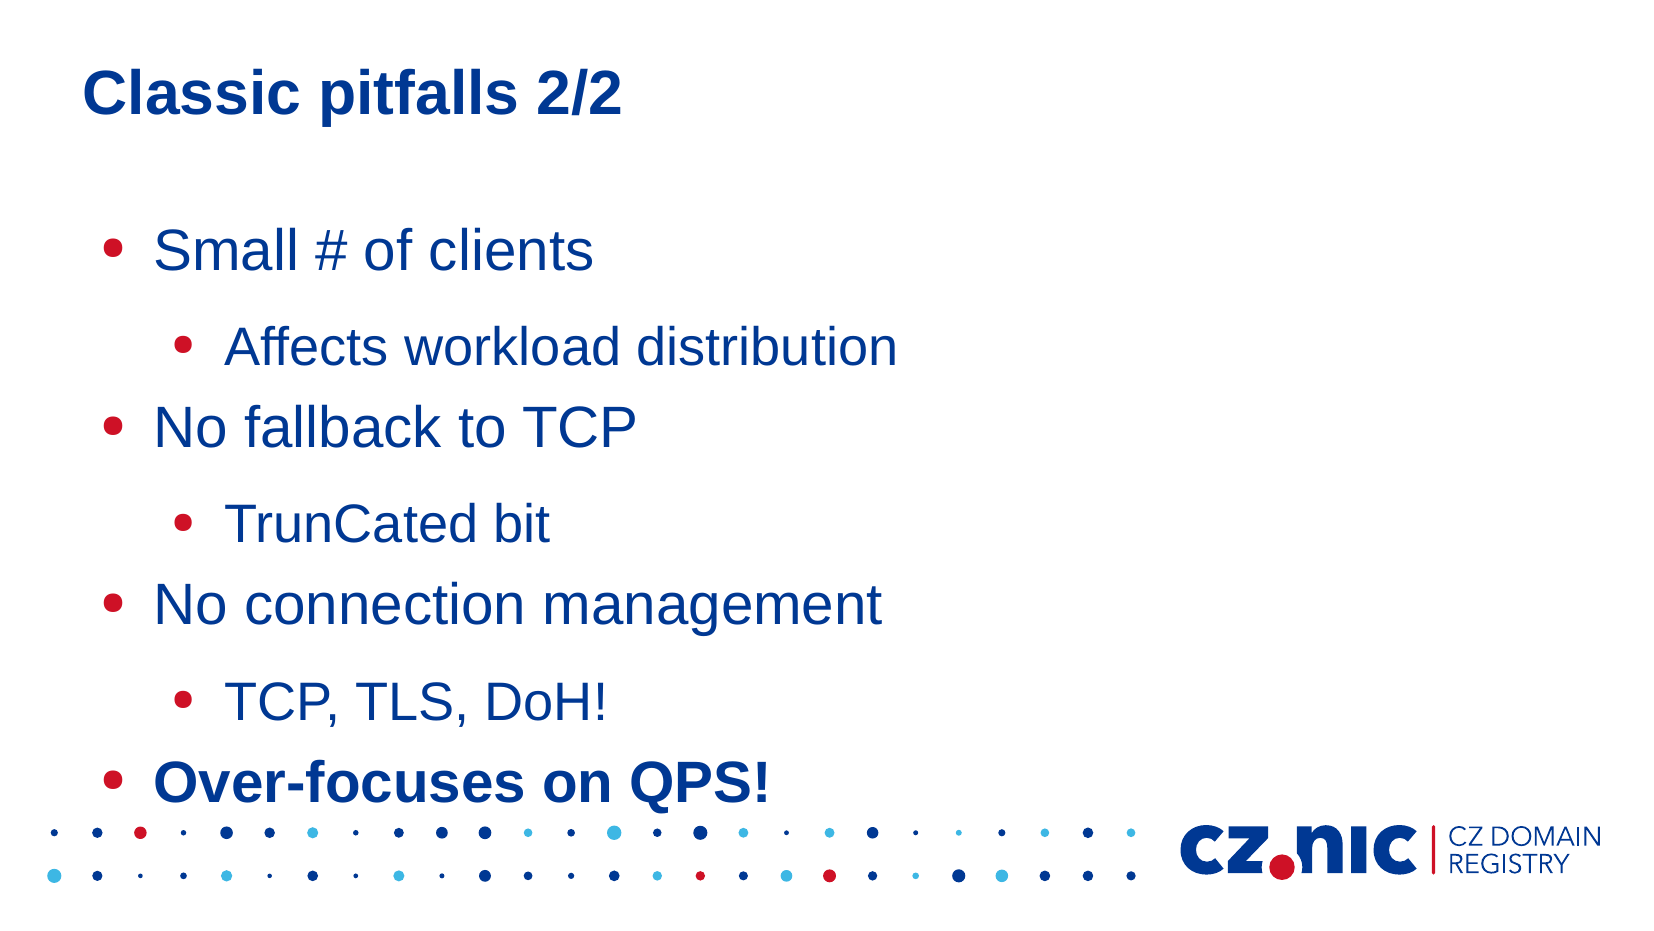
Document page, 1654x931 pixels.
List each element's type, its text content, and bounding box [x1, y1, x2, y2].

list Small # of clients Affects workload distribution No fallback to TCP TrunCated bit No connection management TCP, TLS, DoH! Over-focuses on QPS! [82, 217, 1571, 851]
title Classic pitfalls 2/2 [82, 53, 1571, 133]
